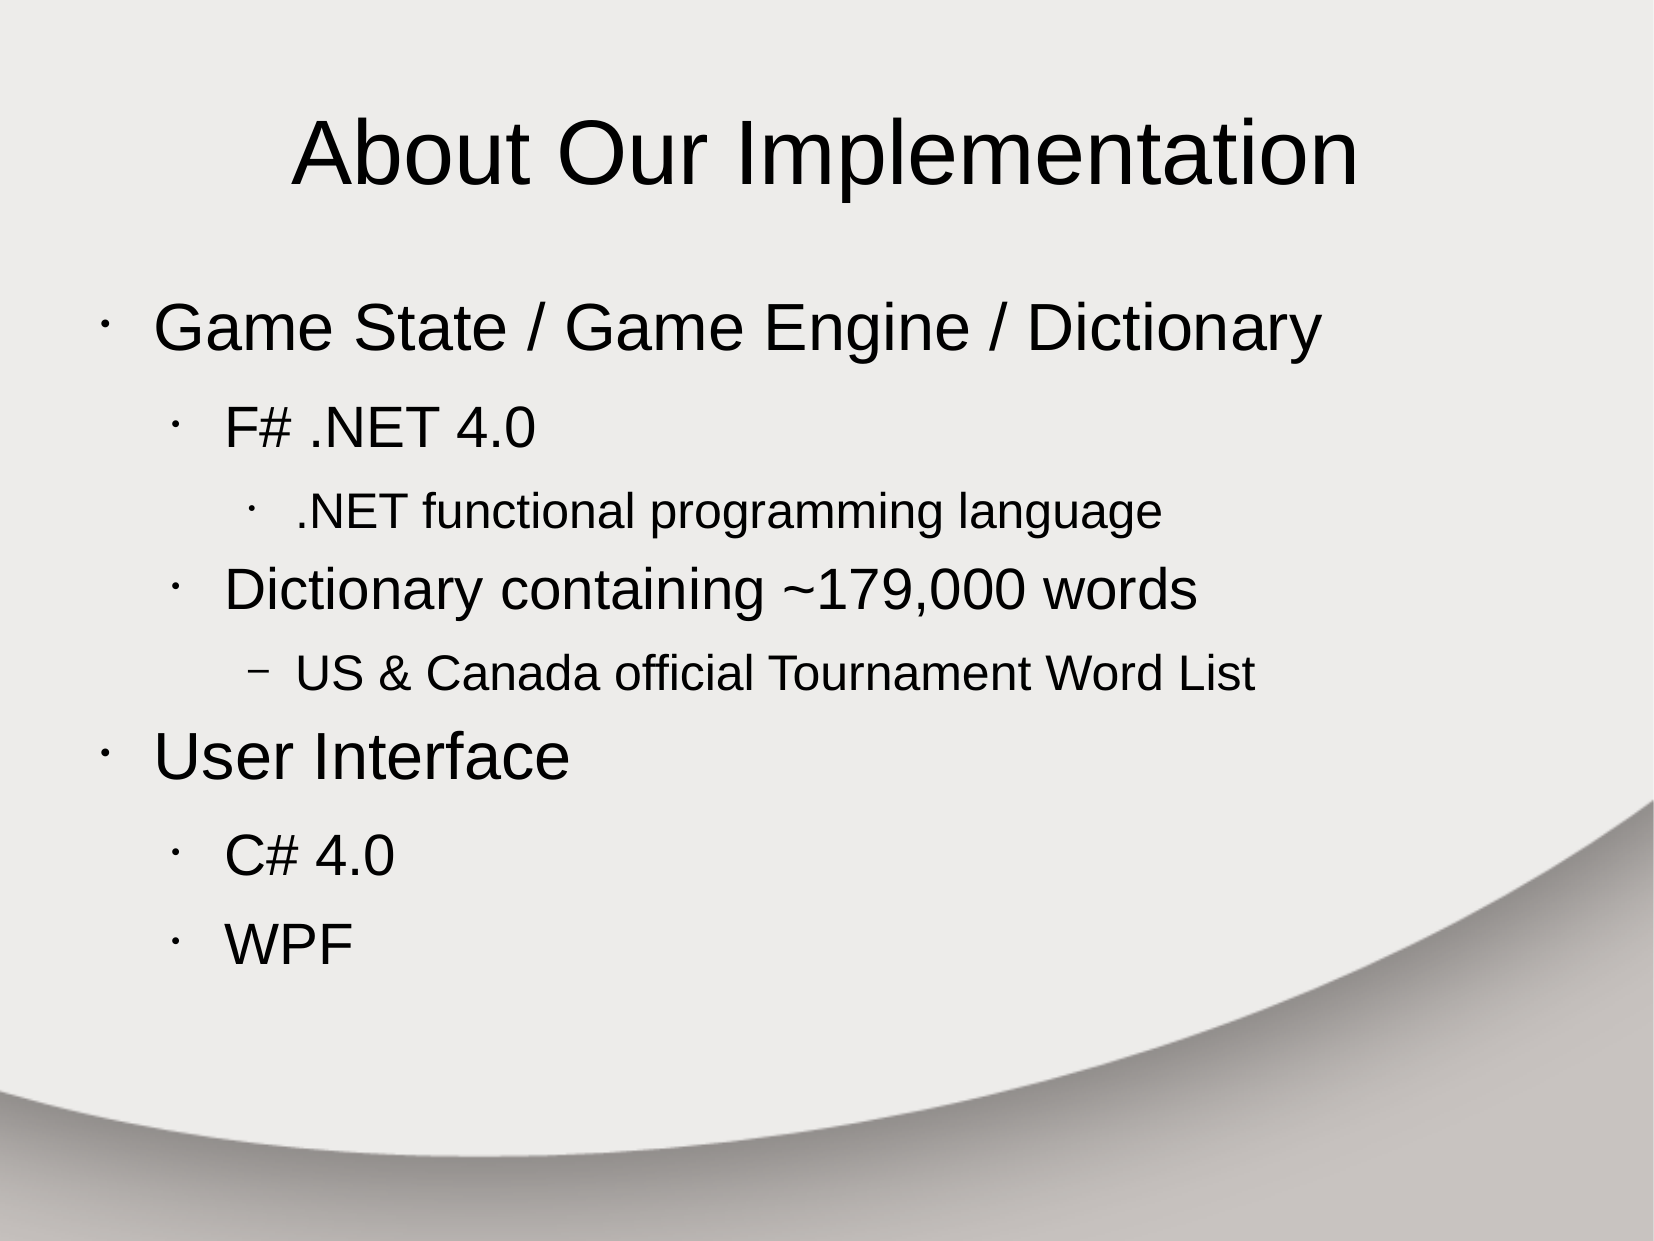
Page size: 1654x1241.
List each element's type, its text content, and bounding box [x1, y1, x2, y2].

title About Our Implementation [82, 56, 1571, 250]
picture [0, 0, 1654, 1241]
list Game State / Game Engine / Dictionary F# .NET 4.0 .NET functional programming language Dictionary containing ~179,000 words US & Canada official Tournament Word List User Interface C# 4.0 WPF [82, 290, 1571, 1094]
